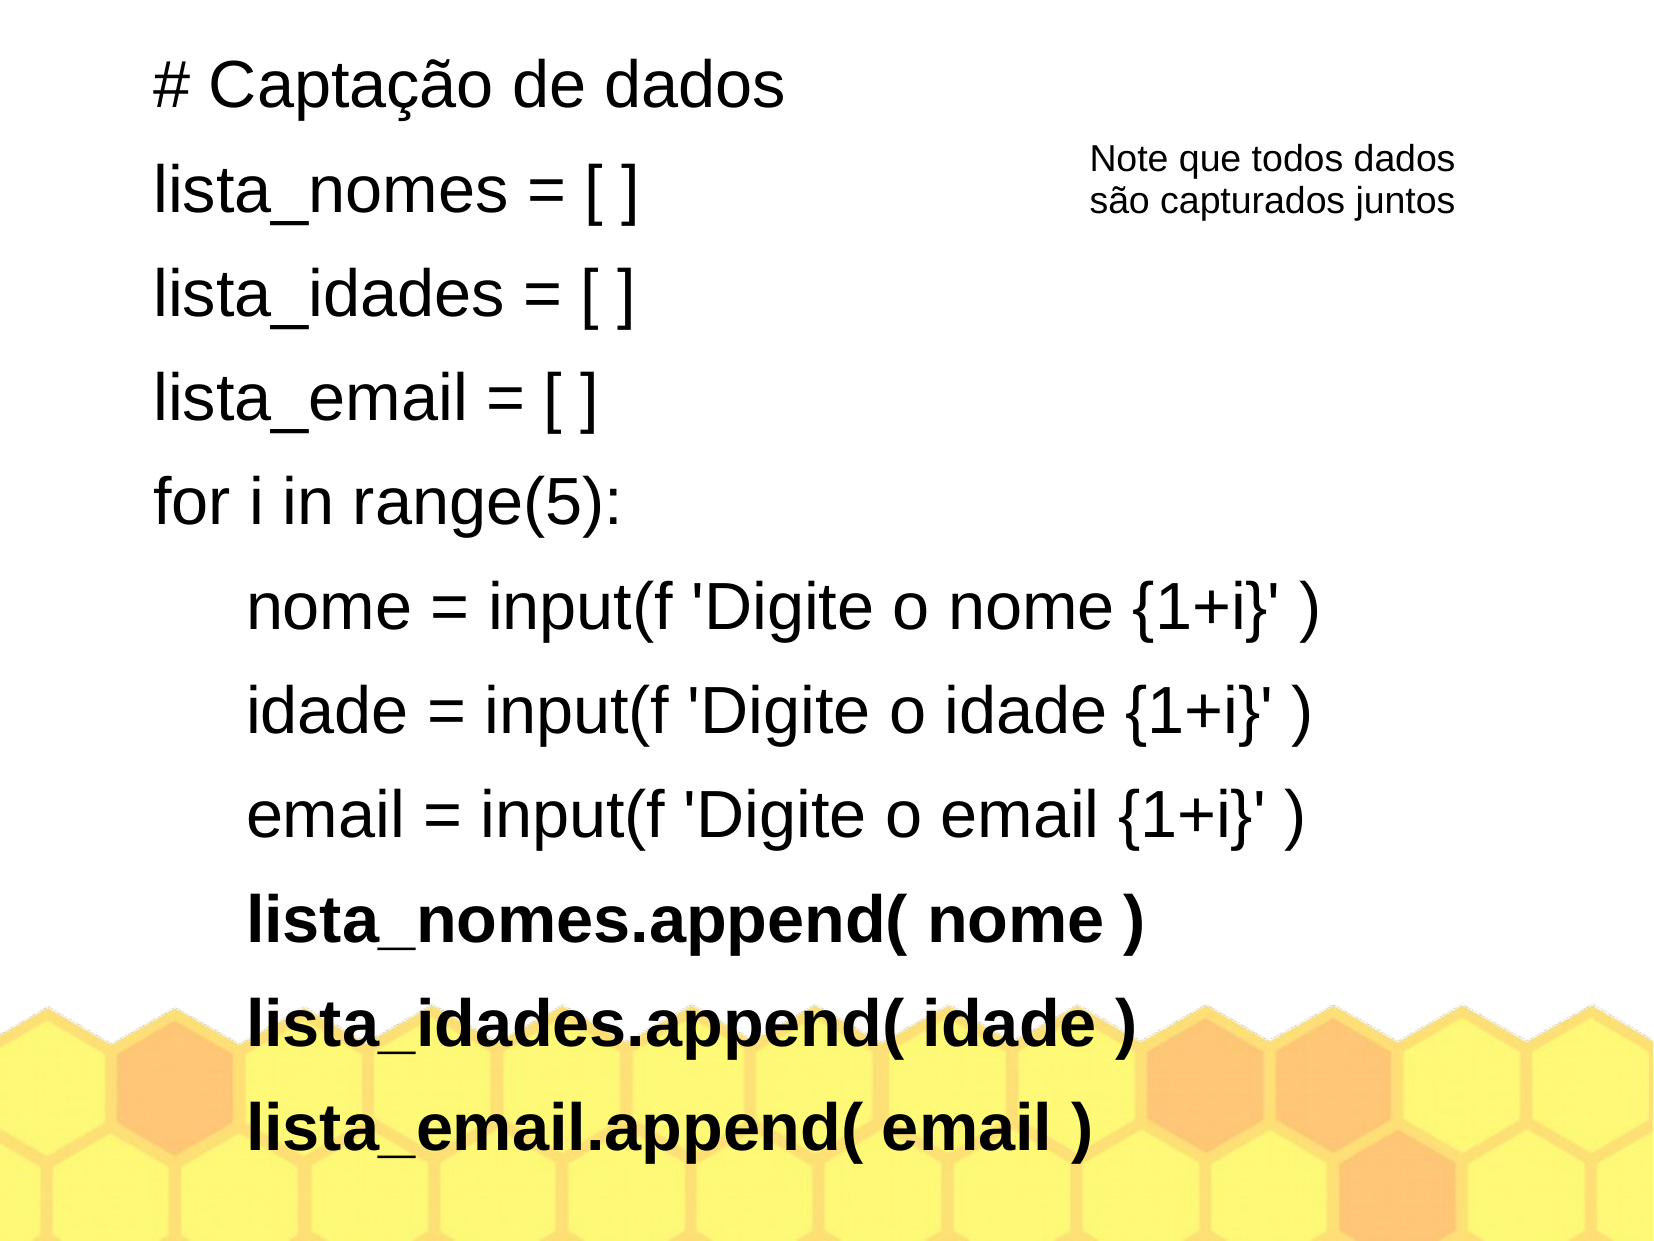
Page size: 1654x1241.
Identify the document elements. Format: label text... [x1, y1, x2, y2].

picture [0, 1001, 1654, 1241]
text_box Note que todos dados são capturados juntos [1074, 129, 1489, 355]
list # Captação de dados lista_nomes = [ ] lista_idades = [ ] lista_email = [ ] for i in range(5): nome = input(f 'Digite o nome {1+i}' ) idade = input(f 'Digite o idade {1+i}' ) email = input(f 'Digite o email {1+i}' ) lista_nomes.append( nome ) lista_idades.append( idade ) lista_email.append( email ) [82, 47, 1571, 1205]
